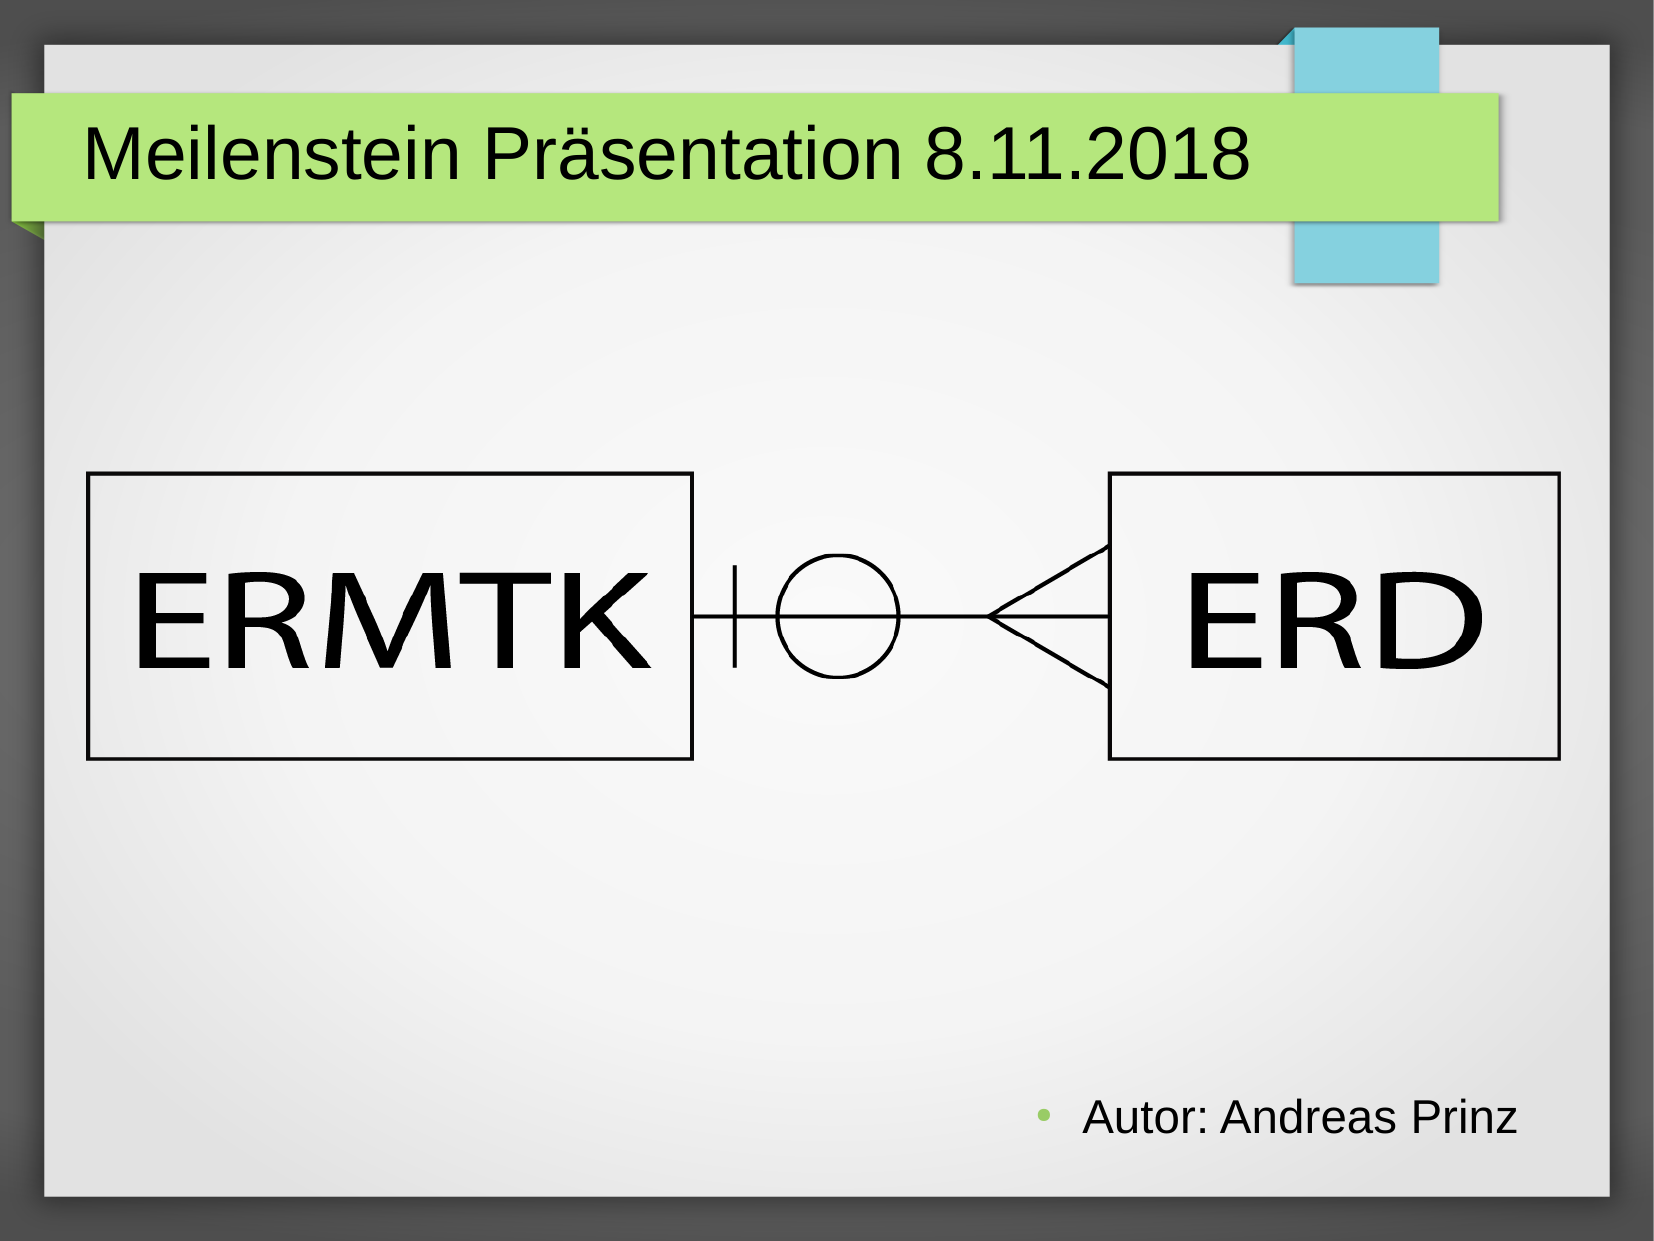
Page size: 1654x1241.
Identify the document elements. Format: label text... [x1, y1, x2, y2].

list Autor: Andreas Prinz [1020, 1090, 1561, 1156]
picture [0, 0, 1654, 1241]
title Meilenstein Präsentation 8.11.2018 [82, 94, 1264, 213]
